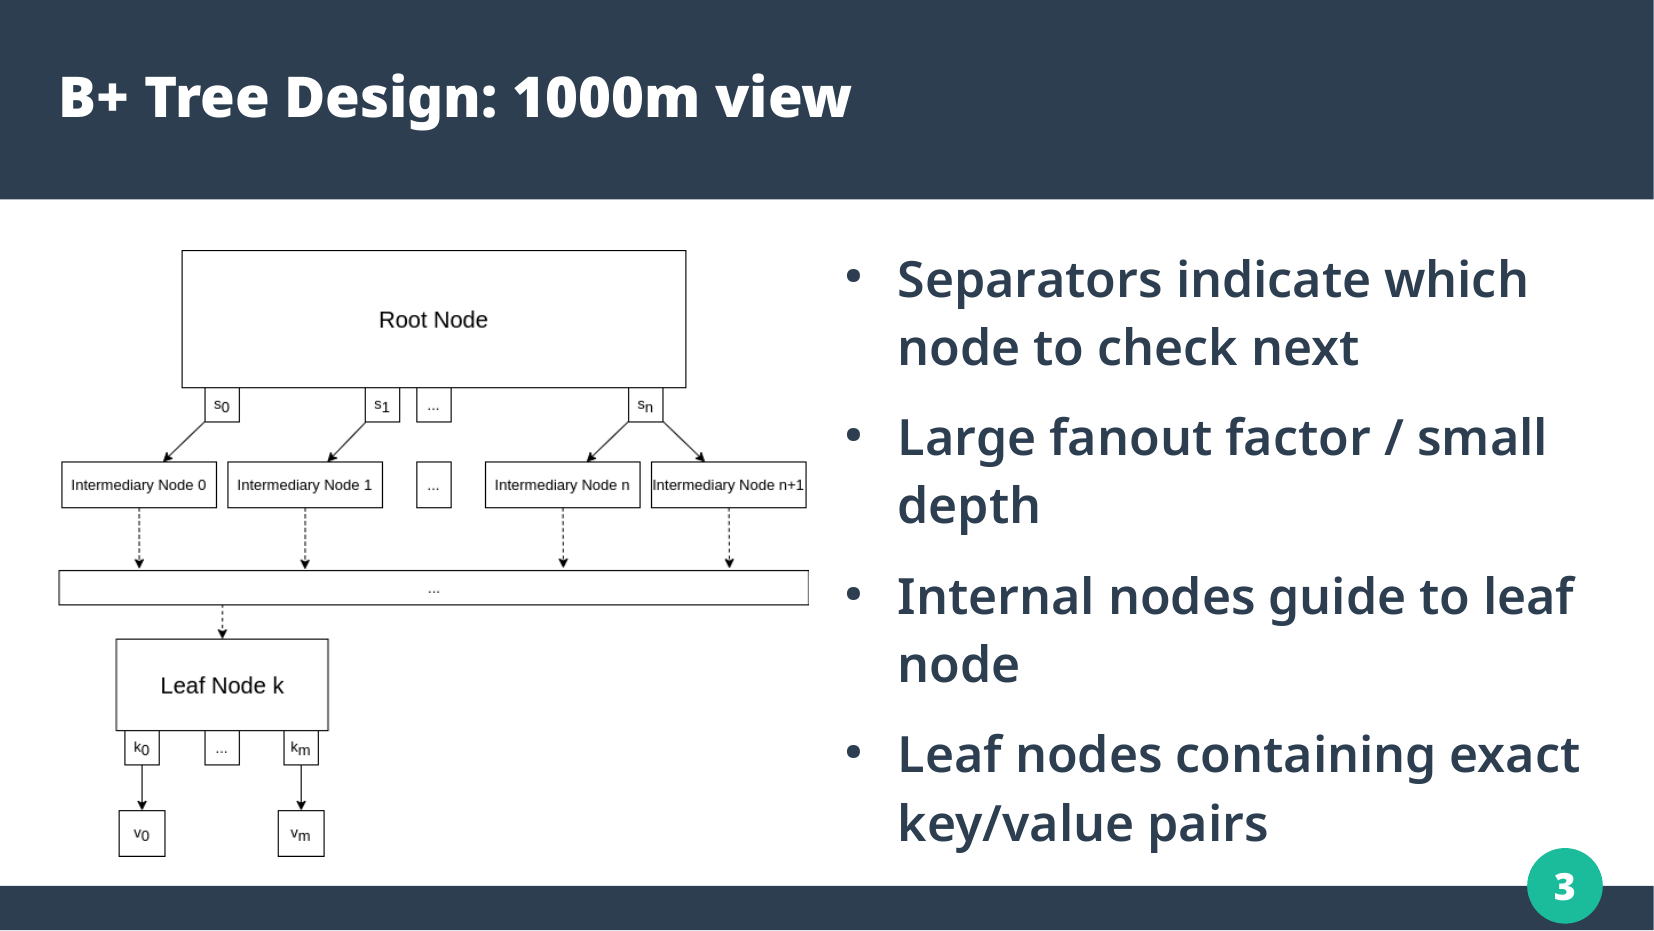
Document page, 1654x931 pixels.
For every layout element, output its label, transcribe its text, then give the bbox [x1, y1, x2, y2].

picture [58, 250, 809, 857]
list Separators indicate which node to check next Large fanout factor / small depth Internal nodes guide to leaf node Leaf nodes containing exact key/value pairs [826, 243, 1596, 864]
title B+ Tree Design: 1000m view [59, 37, 1595, 155]
